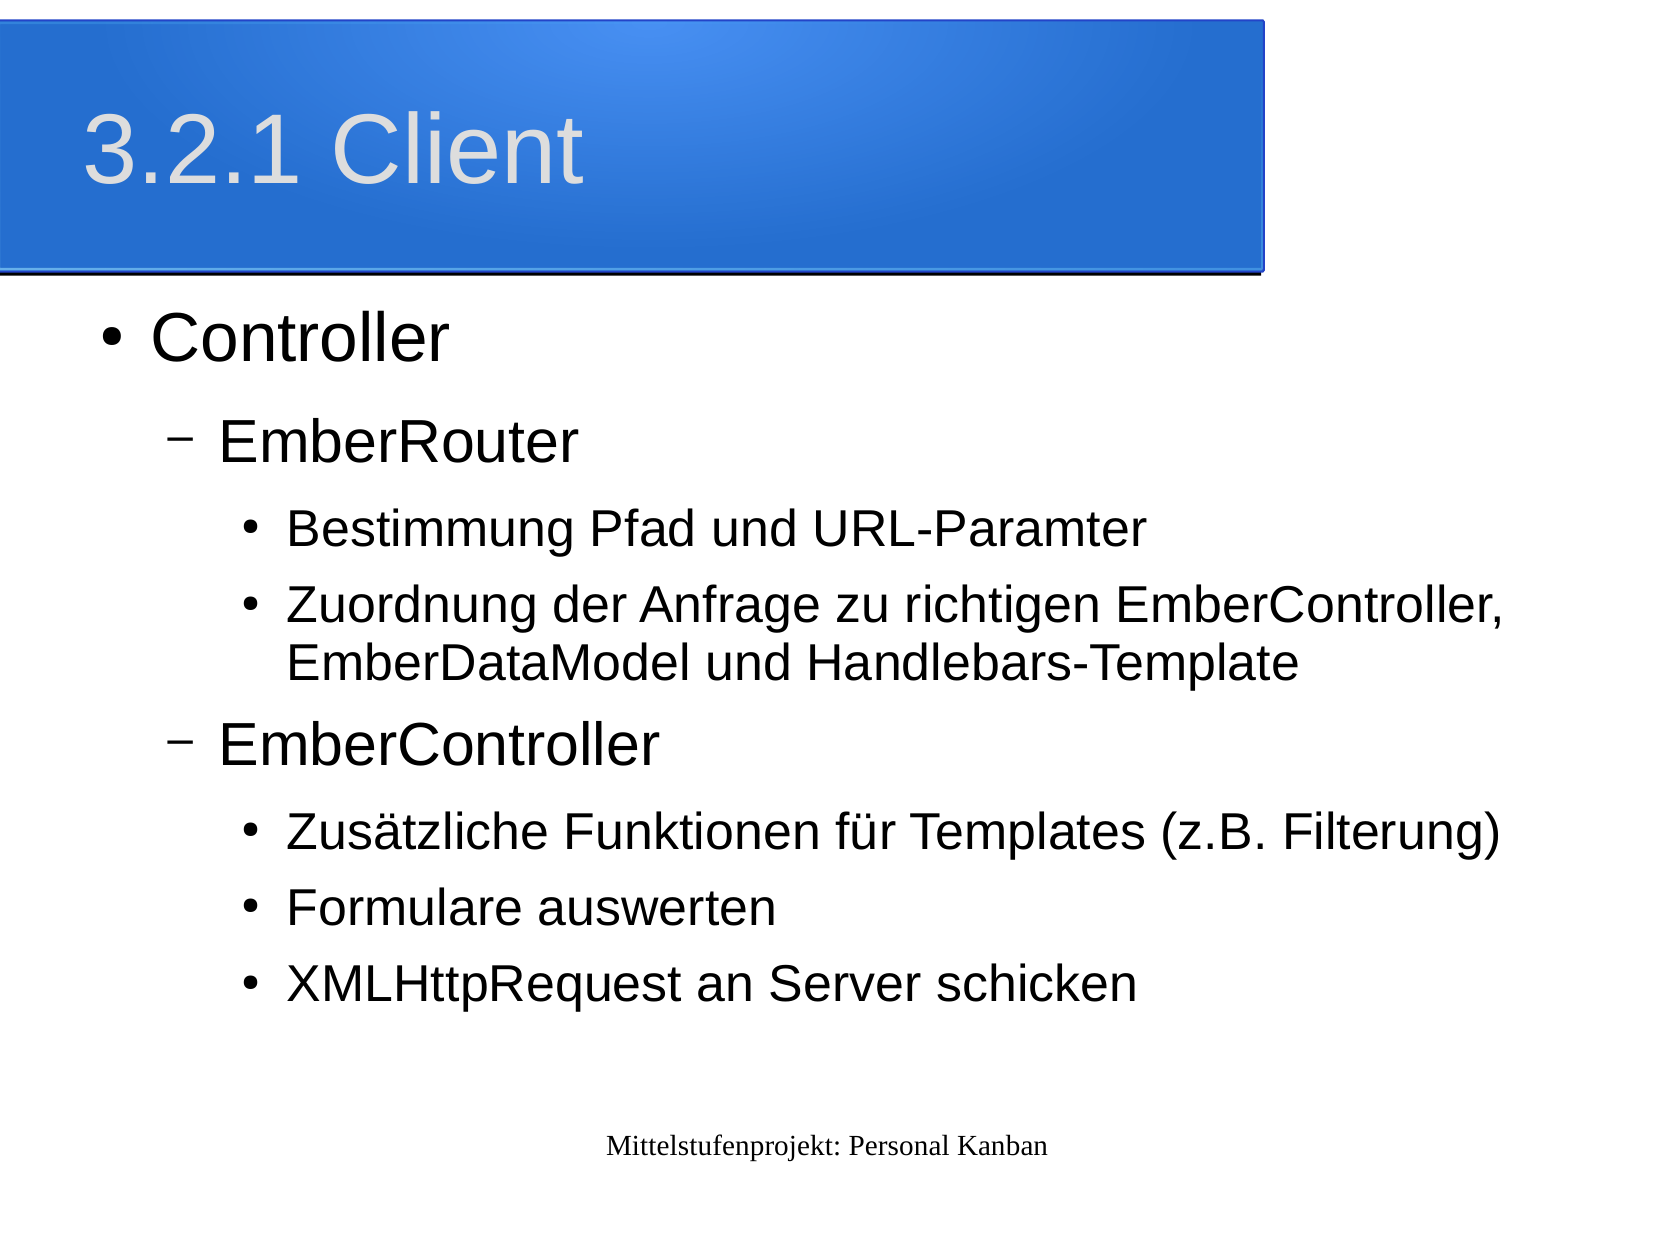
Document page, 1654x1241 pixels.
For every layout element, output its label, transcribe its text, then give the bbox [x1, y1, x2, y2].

title 3.2.1 Client [82, 47, 1235, 252]
list Controller EmberRouter Bestimmung Pfad und URL-Paramter Zuordnung der Anfrage zu richtigen EmberController, EmberDataModel und Handlebars-Template EmberController Zusätzliche Funktionen für Templates (z.B. Filterung) Formulare auswerten XMLHttpRequest an Server schicken [82, 299, 1571, 1019]
